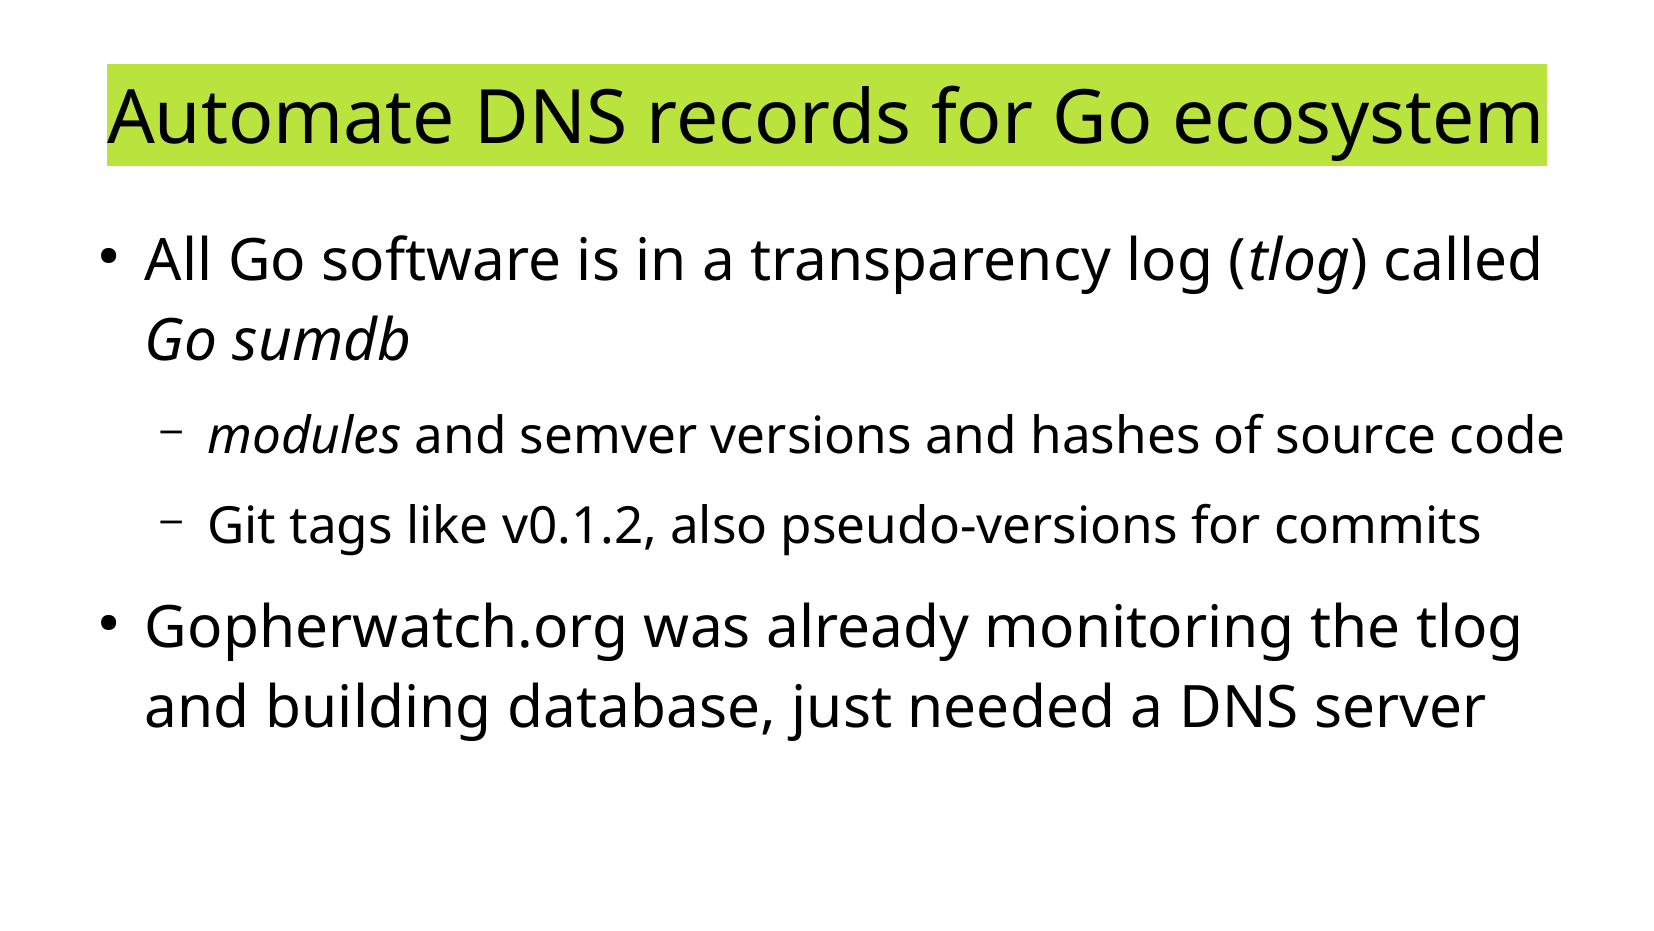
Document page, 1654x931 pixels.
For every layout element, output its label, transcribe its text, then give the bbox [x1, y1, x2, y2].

list All Go software is in a transparency log (tlog) called Go sumdb modules and semver versions and hashes of source code Git tags like v0.1.2, also pseudo-versions for commits Gopherwatch.org was already monitoring the tlog and building database, just needed a DNS server [82, 217, 1571, 758]
title Automate DNS records for Go ecosystem [82, 37, 1571, 193]
